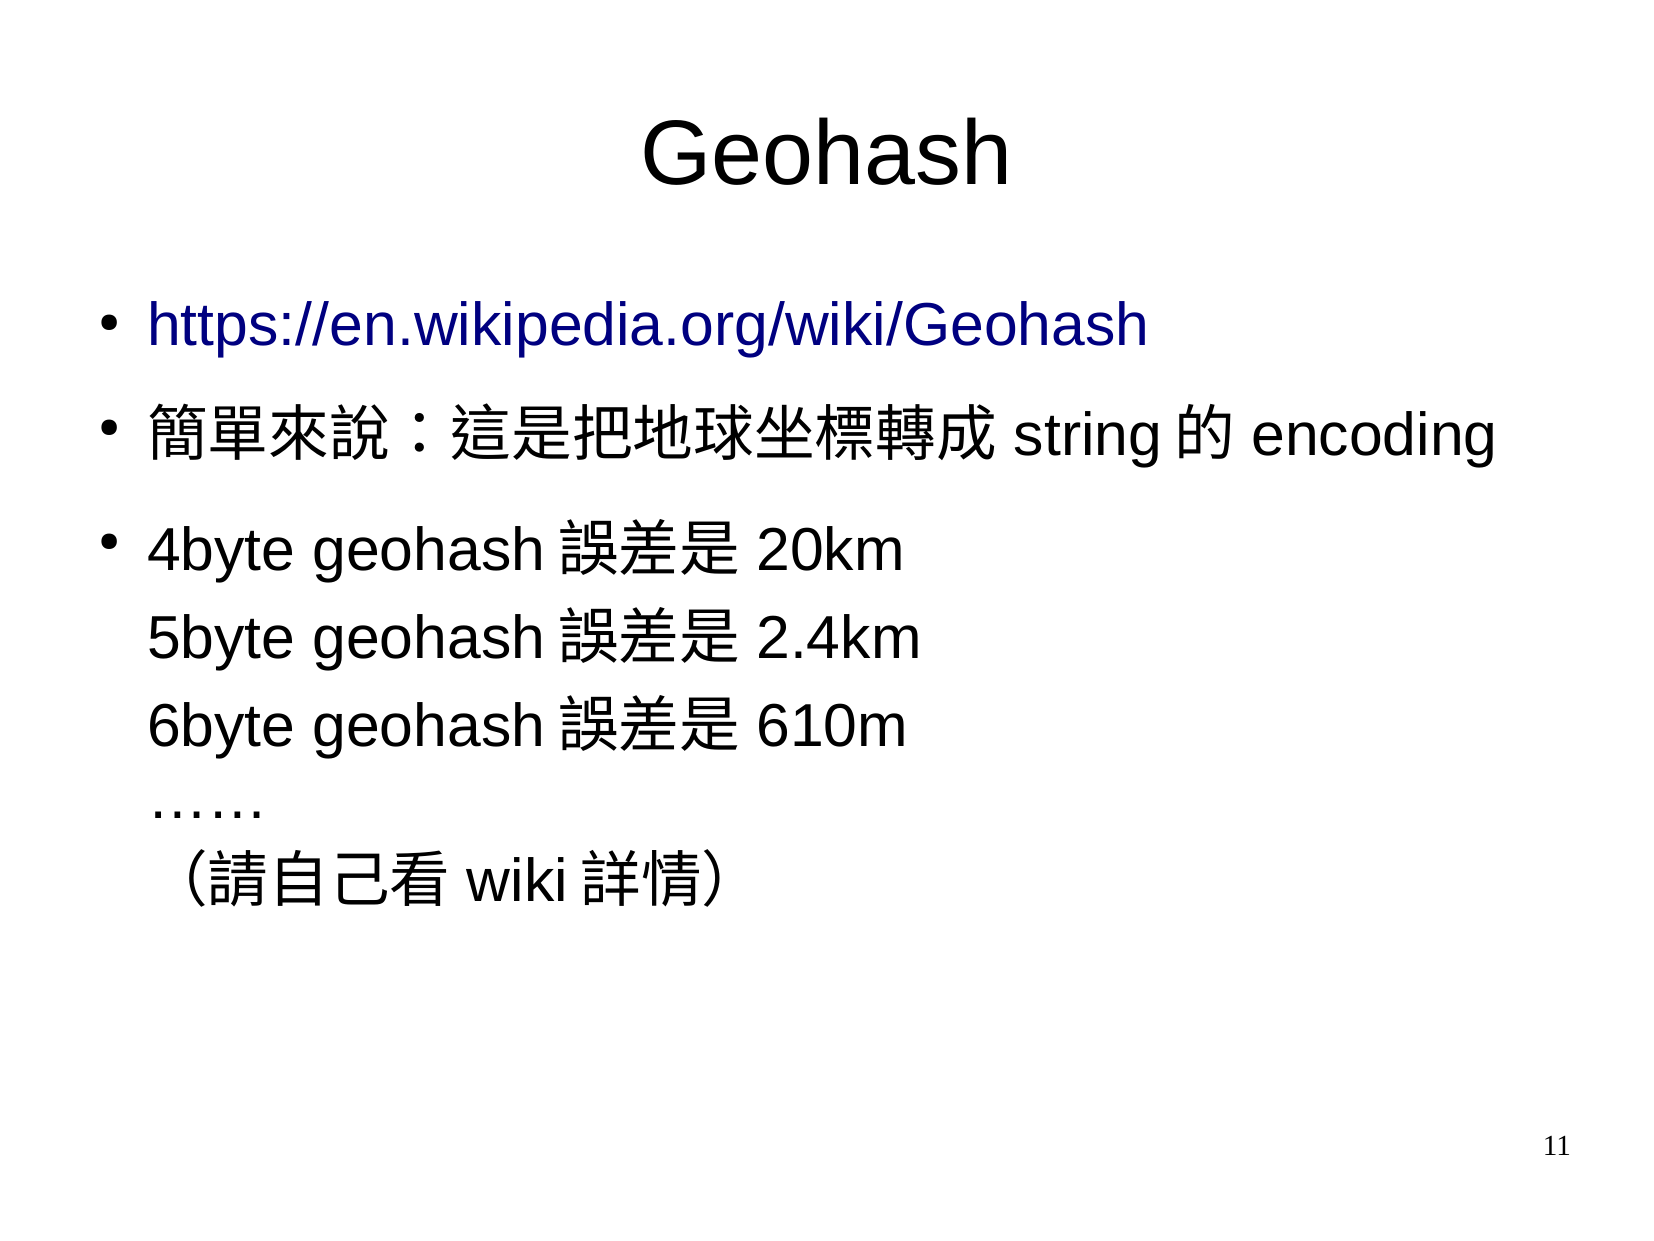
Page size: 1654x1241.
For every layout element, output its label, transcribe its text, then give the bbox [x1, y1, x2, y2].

title Geohash [82, 49, 1571, 257]
list https://en.wikipedia.org/wiki/Geohash 簡單來說：這是把地球坐標轉成string的encoding 4byte geohash誤差是20km 5byte geohash誤差是2.4km 6byte geohash誤差是610m …… （請自己看wiki詳情） [82, 290, 1571, 1010]
